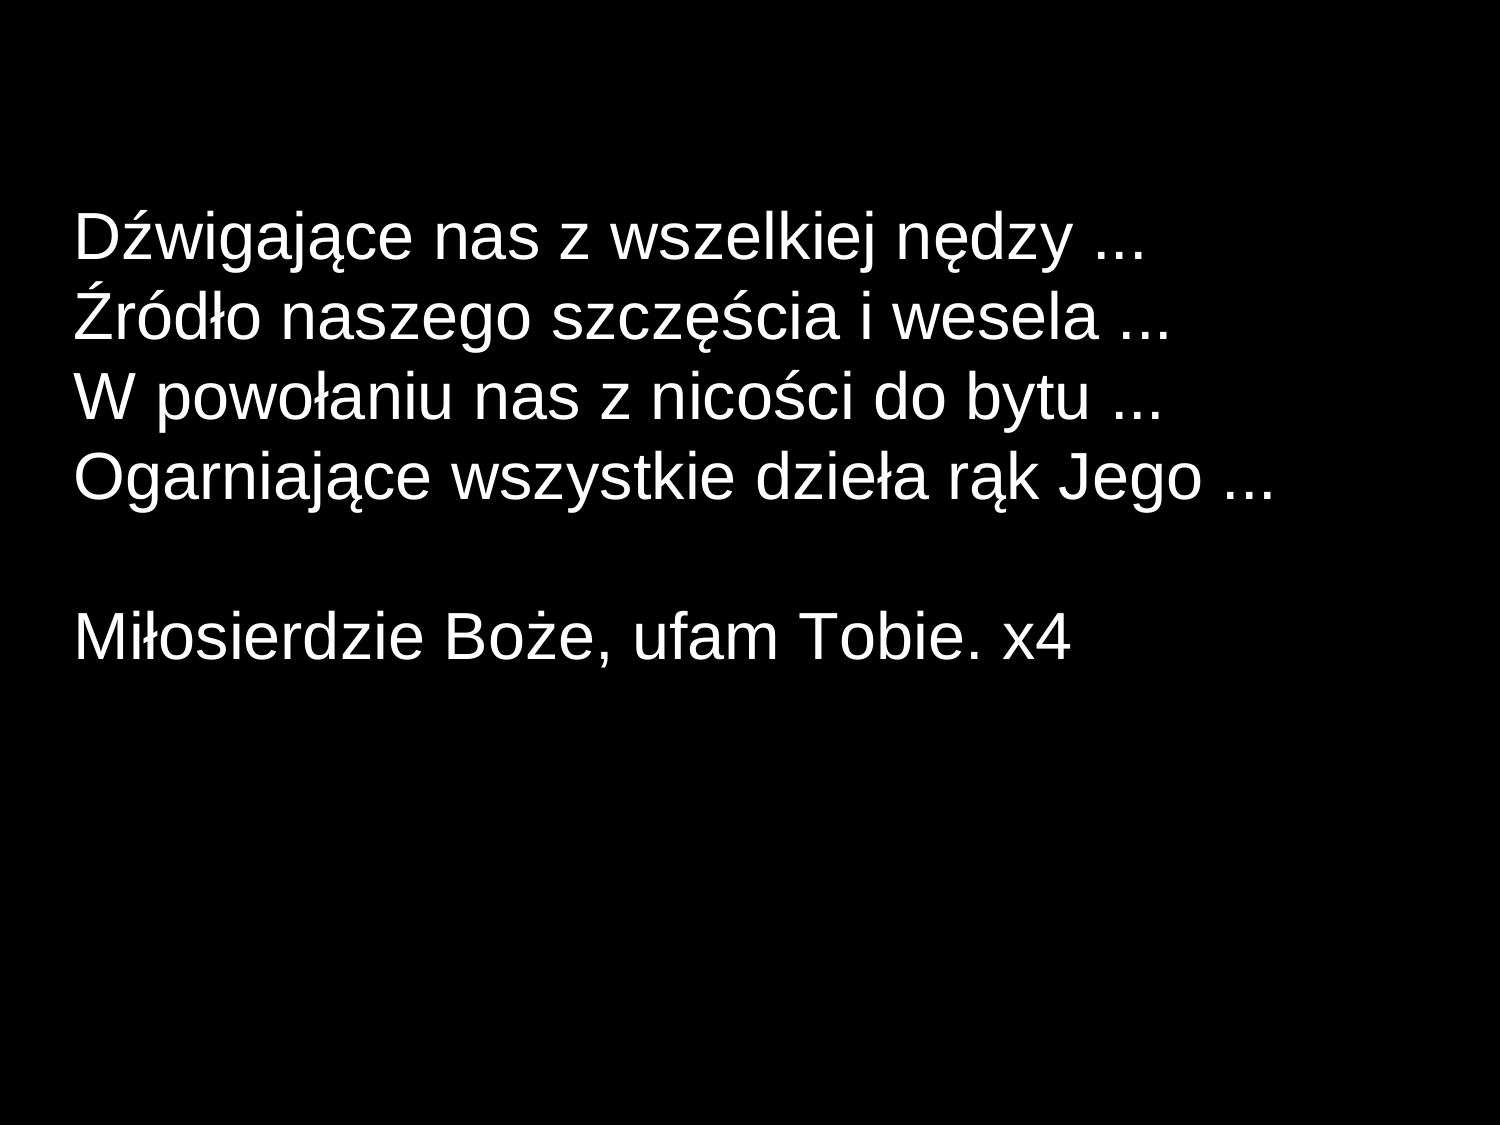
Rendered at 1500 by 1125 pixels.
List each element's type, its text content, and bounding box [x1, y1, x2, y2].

text_box Dźwigające nas z wszelkiej nędzy ... Źródło naszego szczęścia i wesela ... W powołaniu nas z nicości do bytu ... Ogarniające wszystkie dzieła rąk Jego ... Miłosierdzie Boże, ufam Tobie. x4 [58, 185, 1459, 681]
